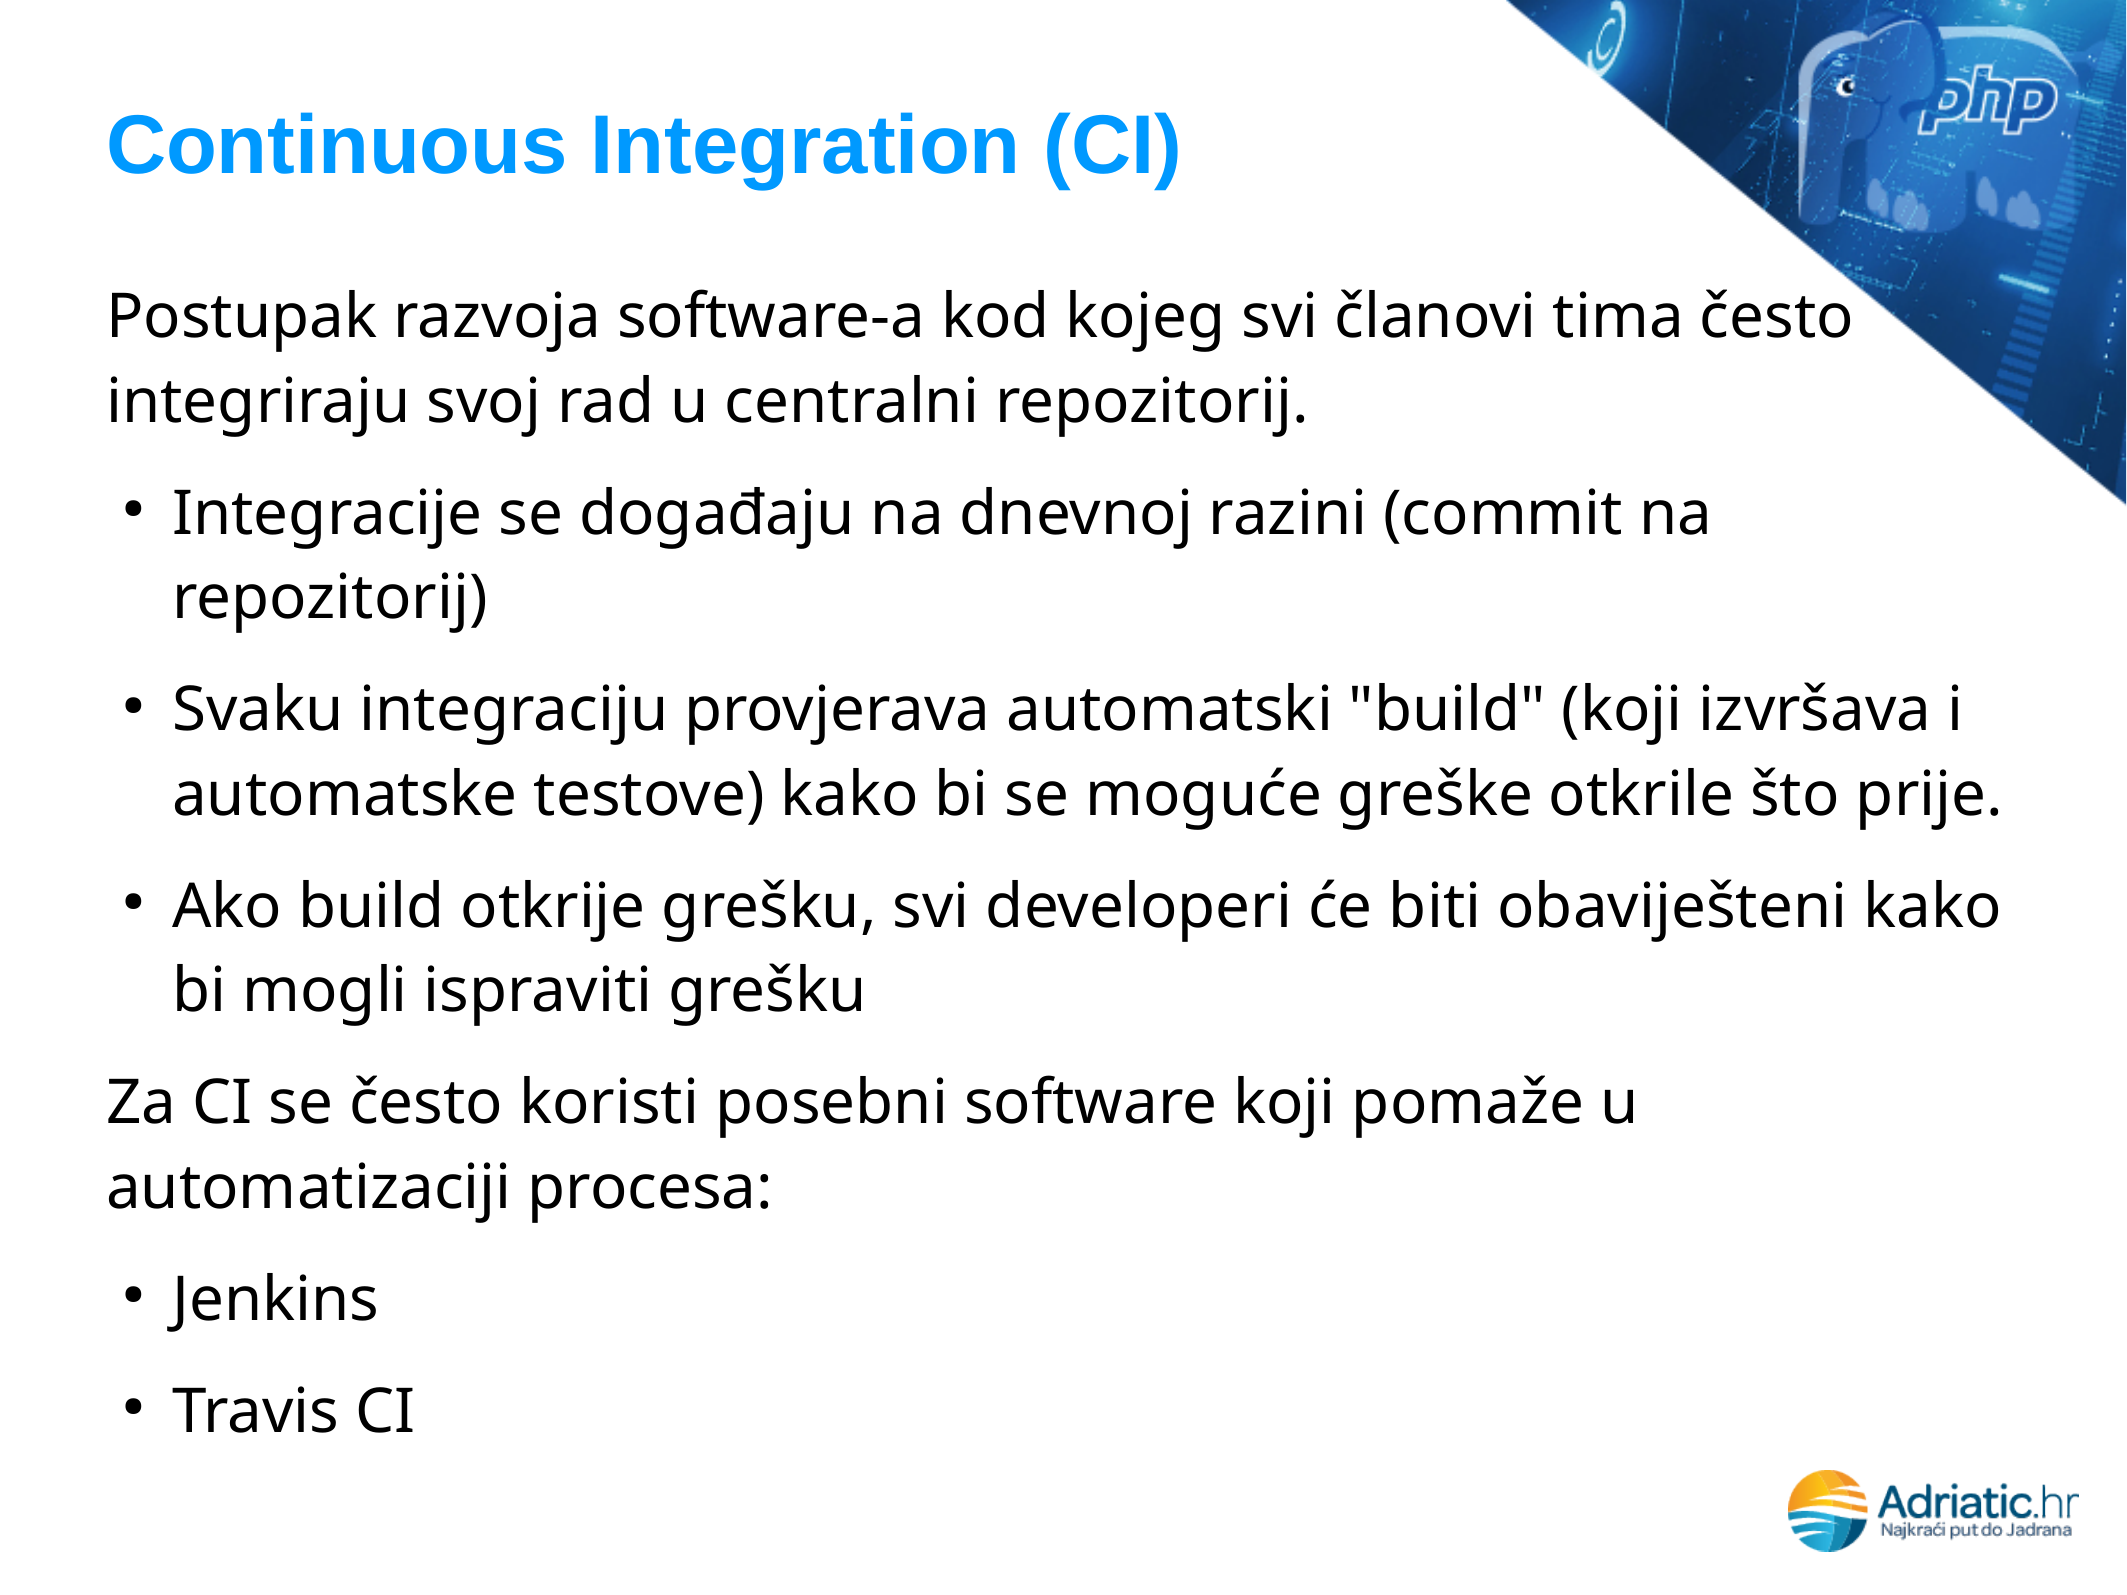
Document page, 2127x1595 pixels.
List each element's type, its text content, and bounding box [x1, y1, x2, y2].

picture [1788, 1470, 2079, 1552]
picture [1505, 0, 2127, 625]
title Continuous Integration (CI) [106, 70, 1630, 219]
list Postupak razvoja software-a kod kojeg svi članovi tima često integriraju svoj rad u centralni repozitorij. Integracije se događaju na dnevnoj razini (commit na repozitorij) Svaku integraciju provjerava automatski "build" (koji izvršava i automatske testove) kako bi se moguće greške otkrile što prije. Ako build otkrije grešku, svi developeri će biti obaviješteni kako bi mogli ispraviti grešku Za CI se često koristi posebni software koji pomaže u automatizaciji procesa: Jenkins Travis CI [106, 271, 2020, 1548]
